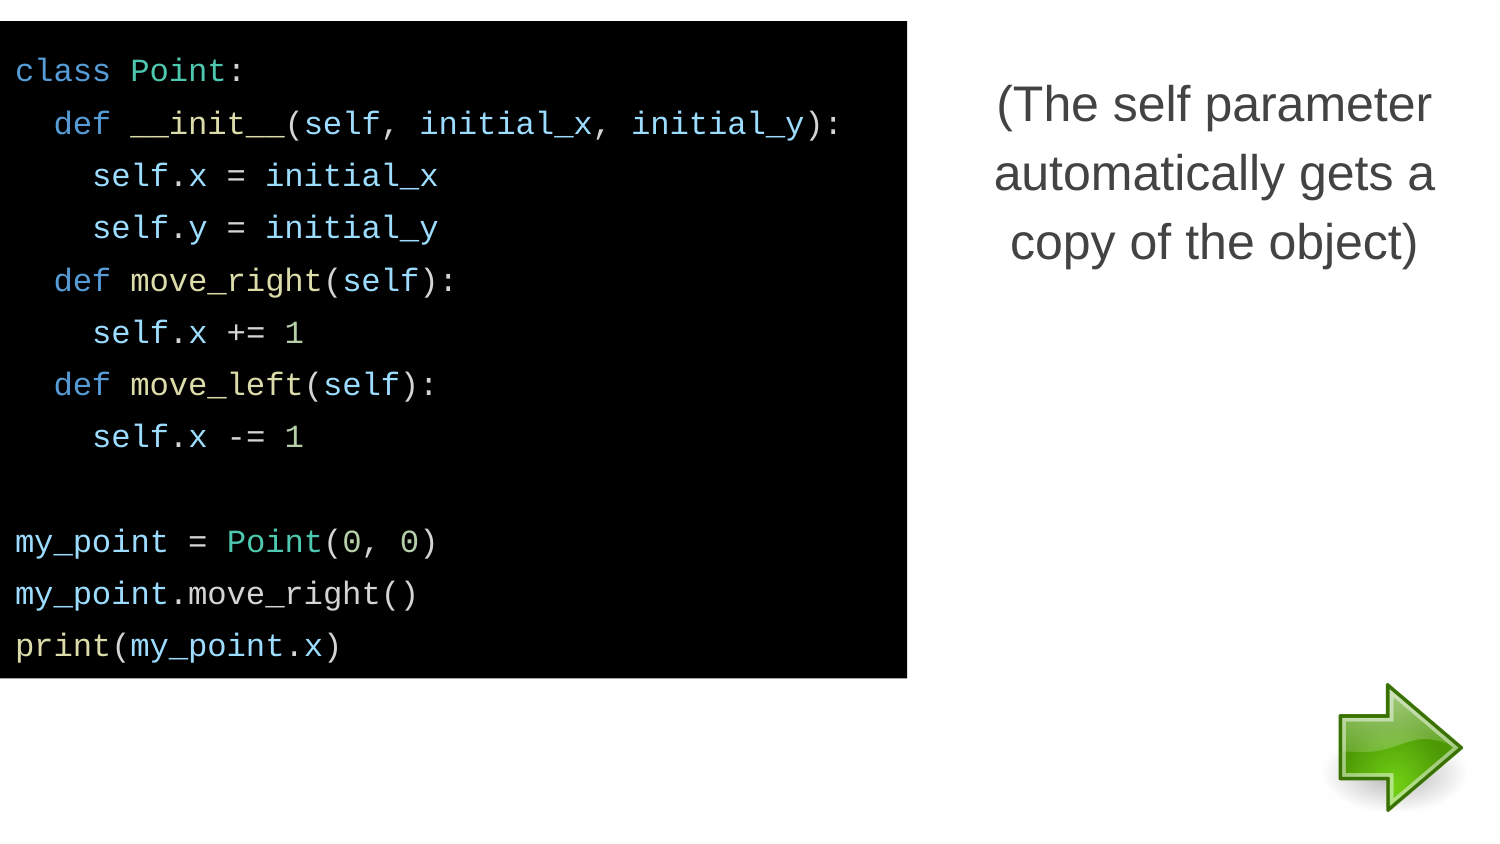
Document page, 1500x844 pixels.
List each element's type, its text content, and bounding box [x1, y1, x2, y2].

list (The self parameter automatically gets a copy of the object) [971, 47, 1458, 553]
picture [1322, 683, 1468, 813]
text_box class Point: def __init__(self, initial_x, initial_y): self.x = initial_x self.y = initial_y def move_right(self): self.x += 1 def move_left(self): self.x -= 1 my_point = Point(0, 0) my_point.move_right() print(my_point.x) [0, 21, 908, 679]
